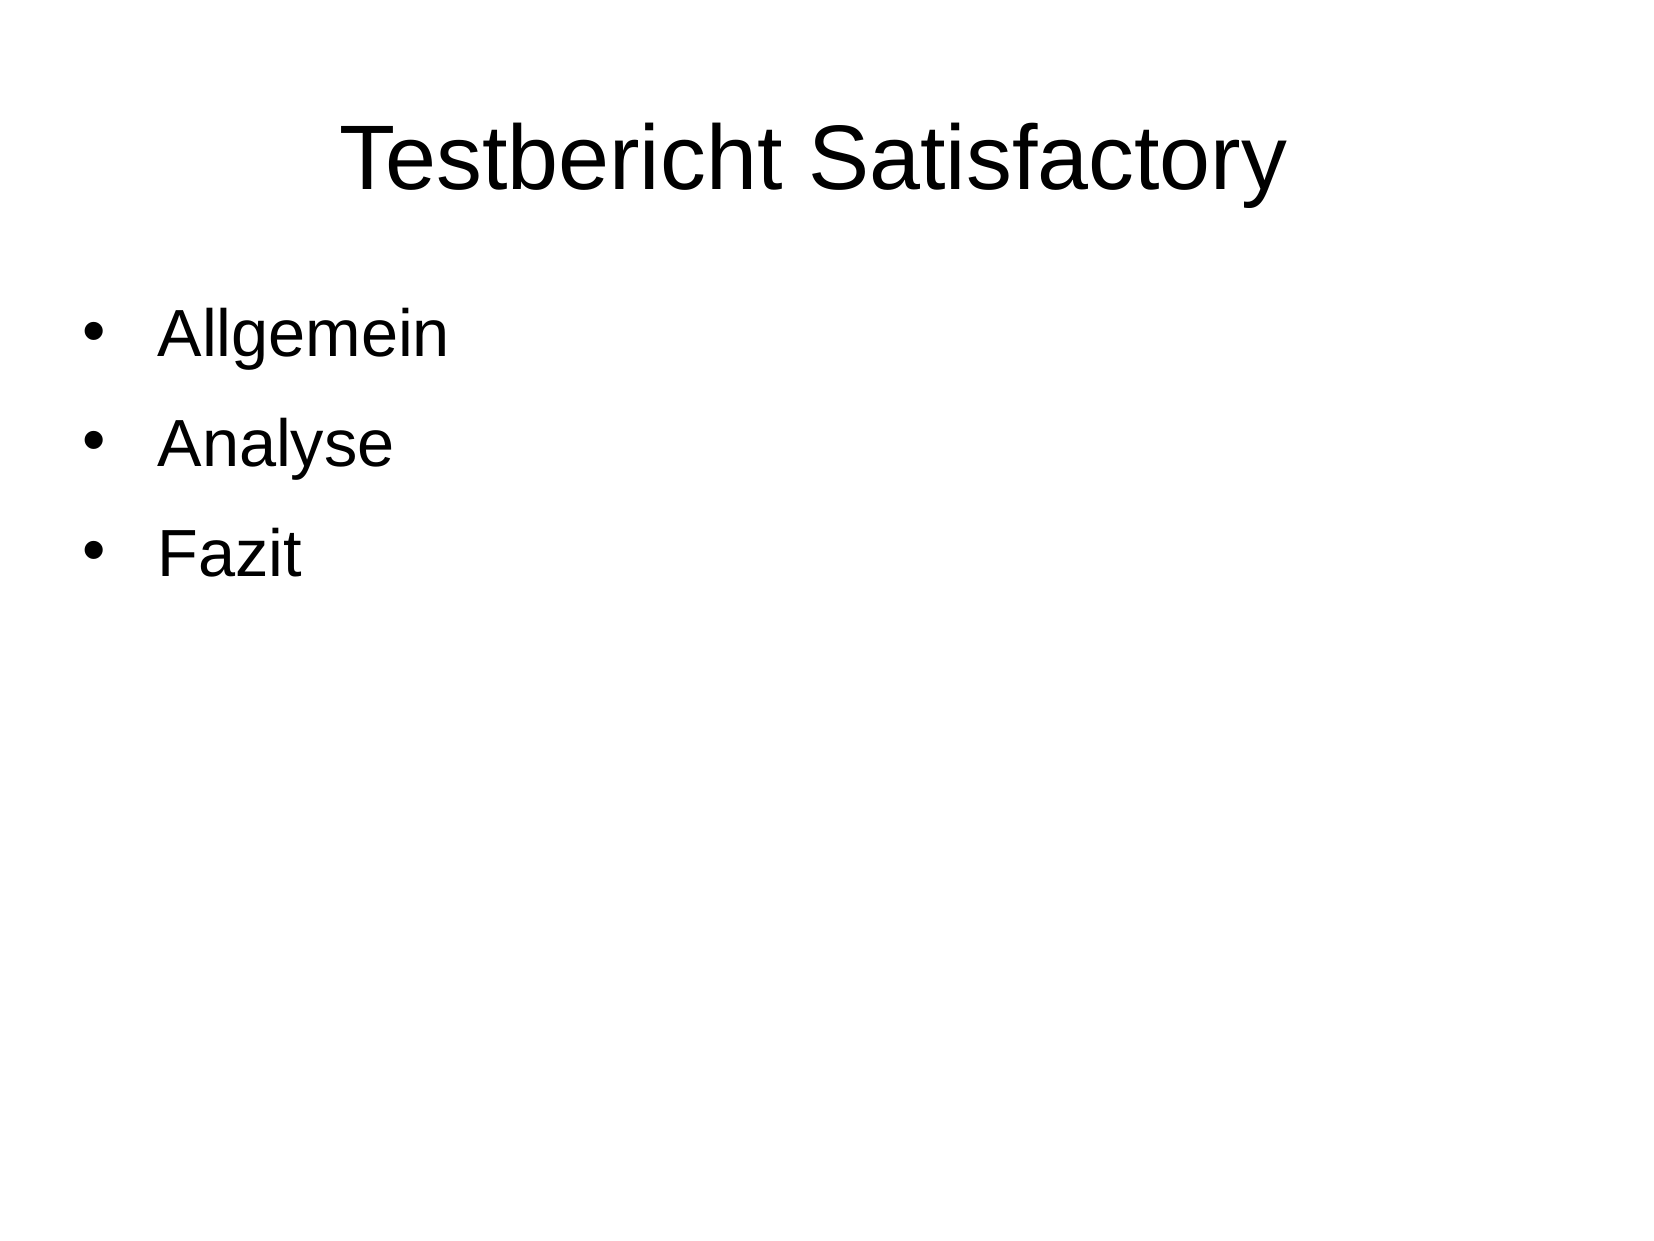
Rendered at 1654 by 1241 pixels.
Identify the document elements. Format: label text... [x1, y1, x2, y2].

title Testbericht Satisfactory [82, 49, 1571, 257]
list Allgemein Analyse Fazit [82, 290, 1571, 1109]
